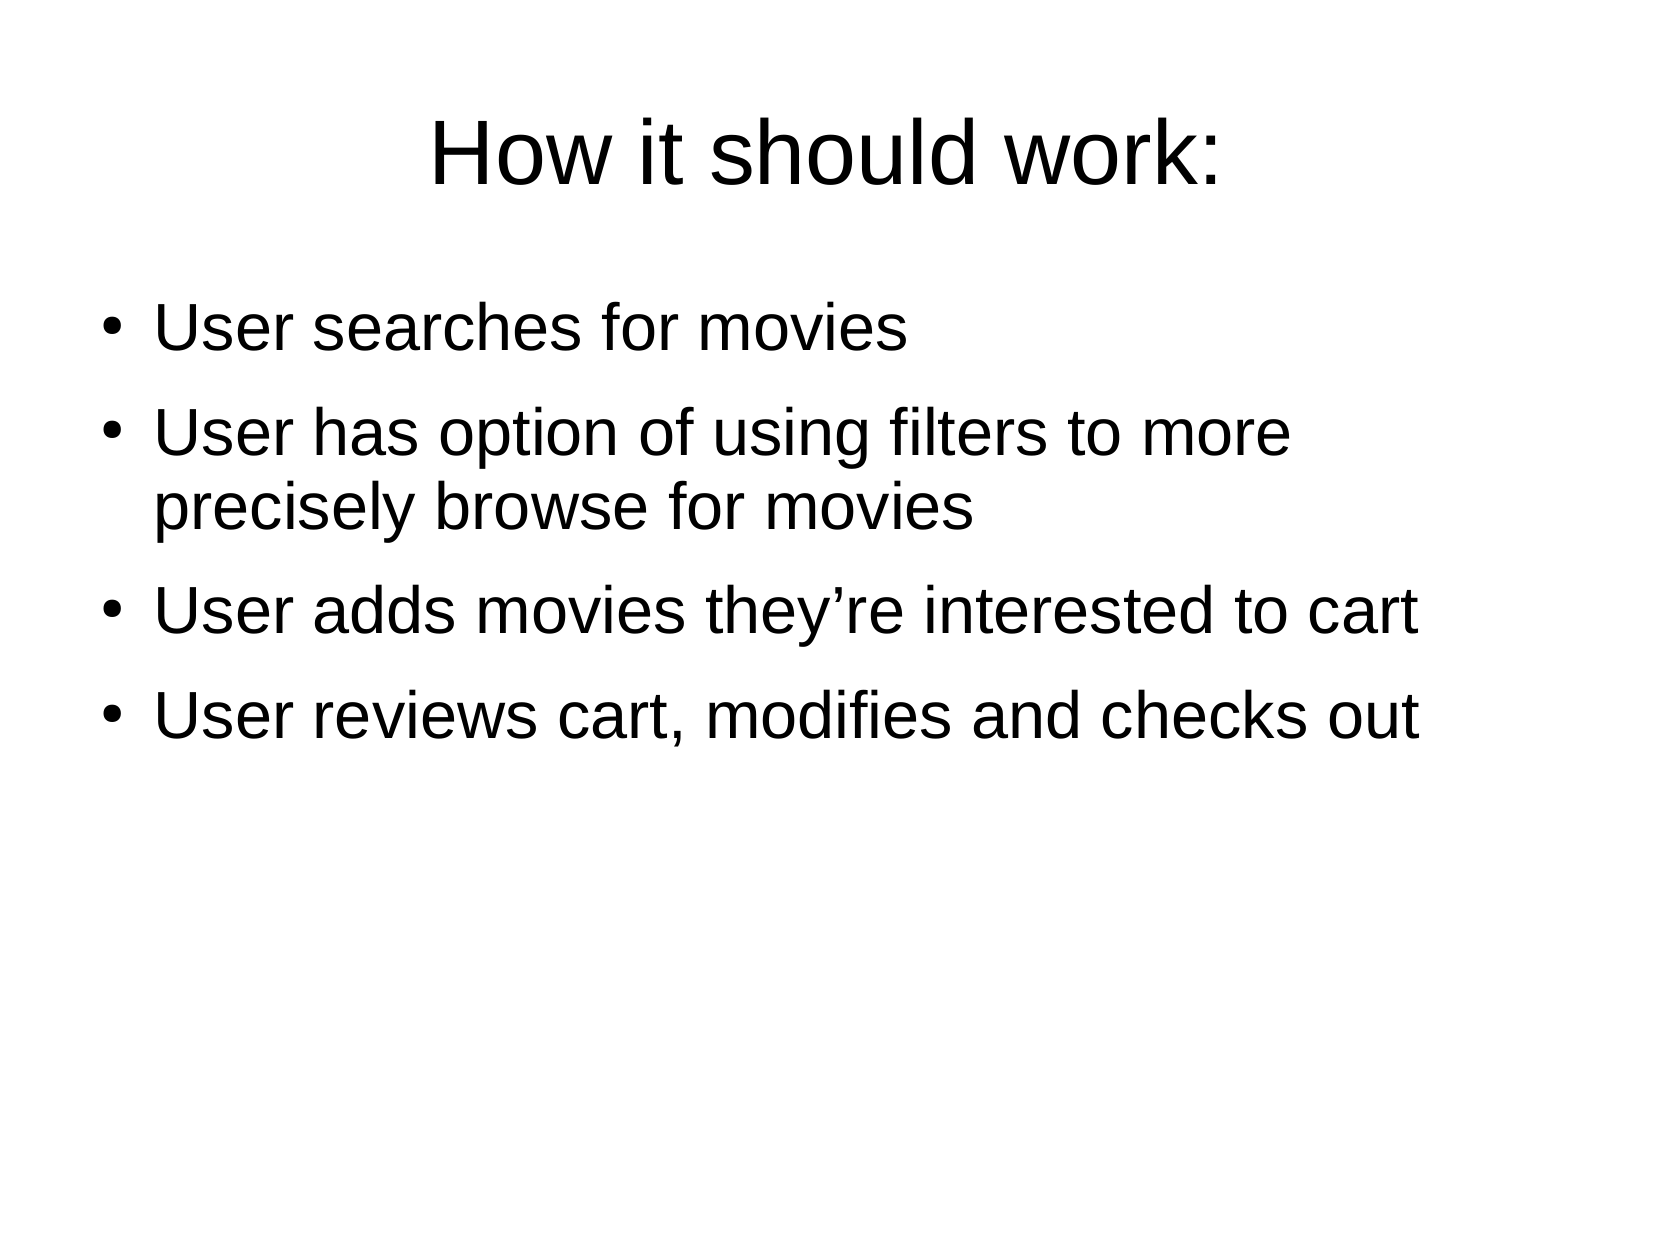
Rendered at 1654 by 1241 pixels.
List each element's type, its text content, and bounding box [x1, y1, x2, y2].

list User searches for movies User has option of using filters to more precisely browse for movies User adds movies they’re interested to cart User reviews cart, modifies and checks out [82, 290, 1571, 1010]
title How it should work: [82, 49, 1571, 257]
